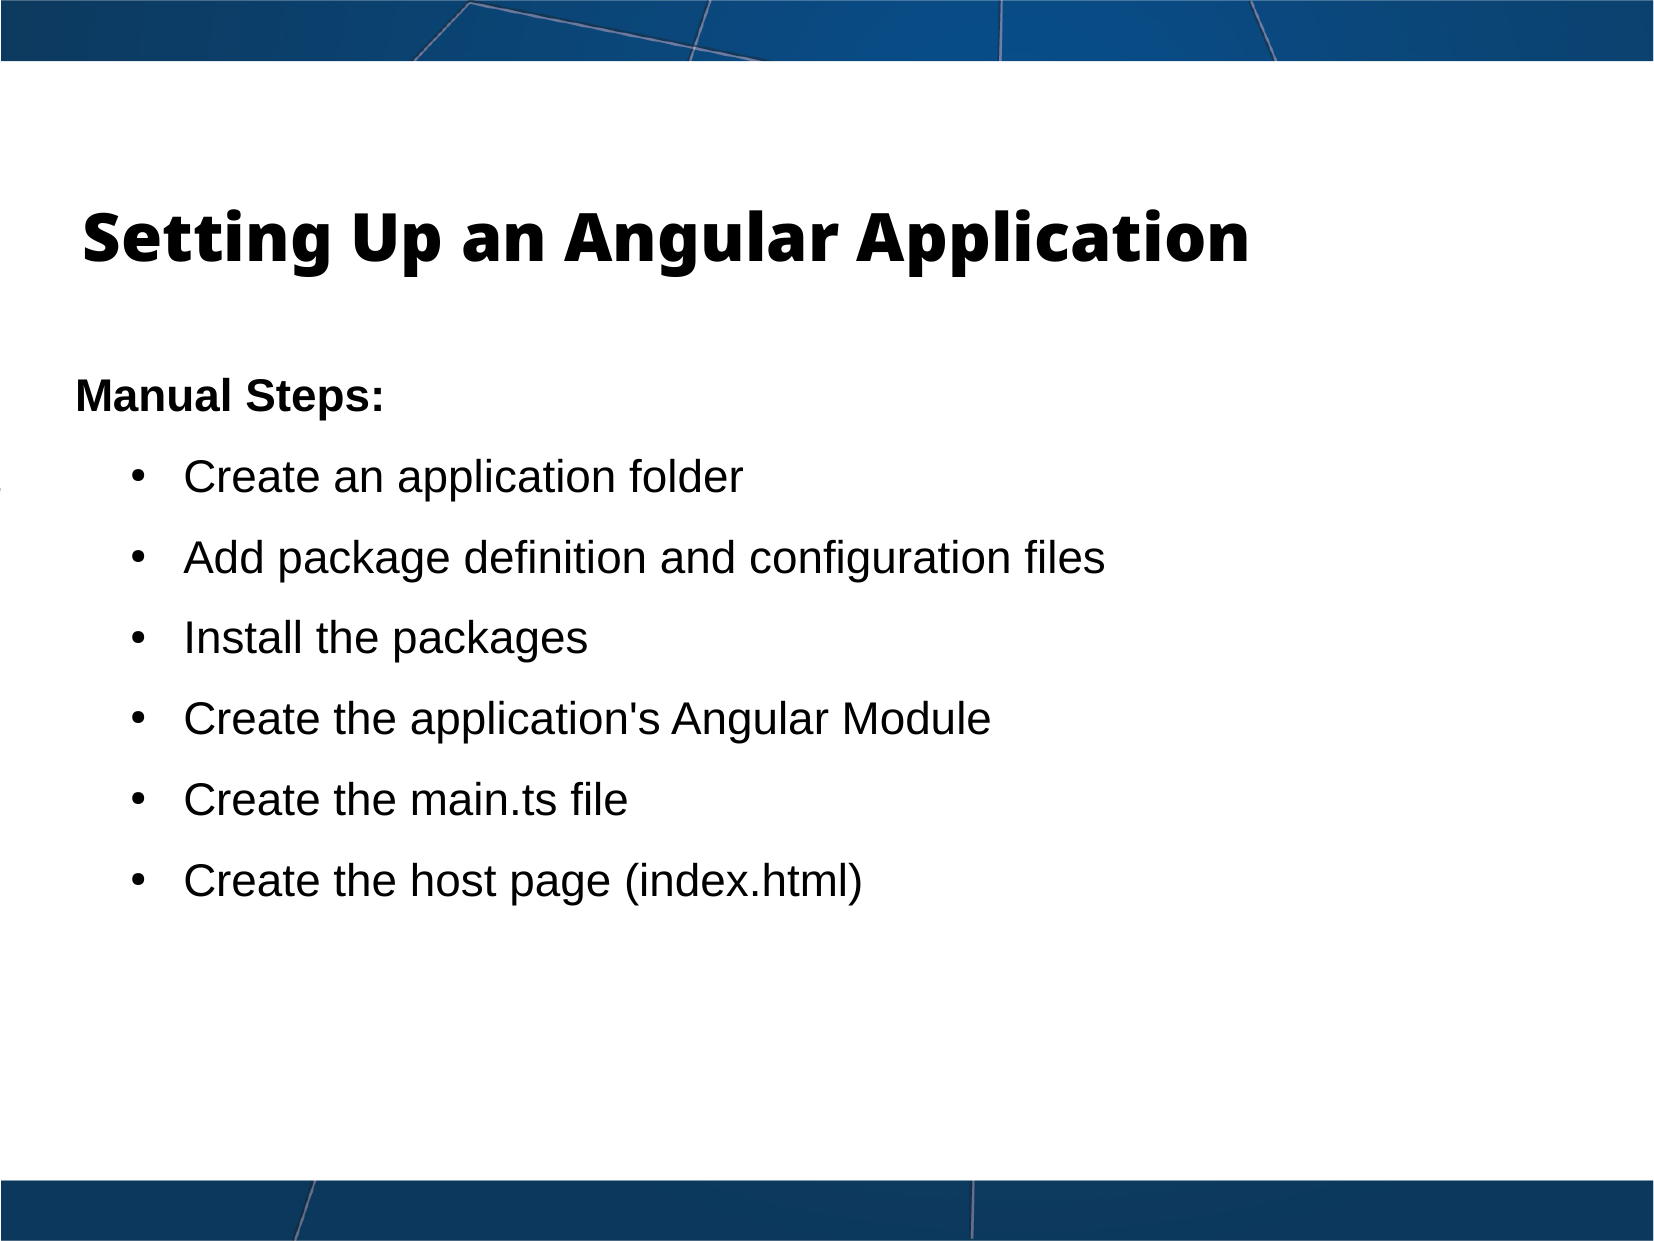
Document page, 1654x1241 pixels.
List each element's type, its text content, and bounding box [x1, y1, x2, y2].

picture [0, 0, 1654, 1241]
list Manual Steps: Create an application folder Add package definition and configuration files Install the packages Create the application's Angular Module Create the main.ts file Create the host page (index.html) [75, 370, 1201, 1013]
title Setting Up an Angular Application [82, 139, 1571, 332]
